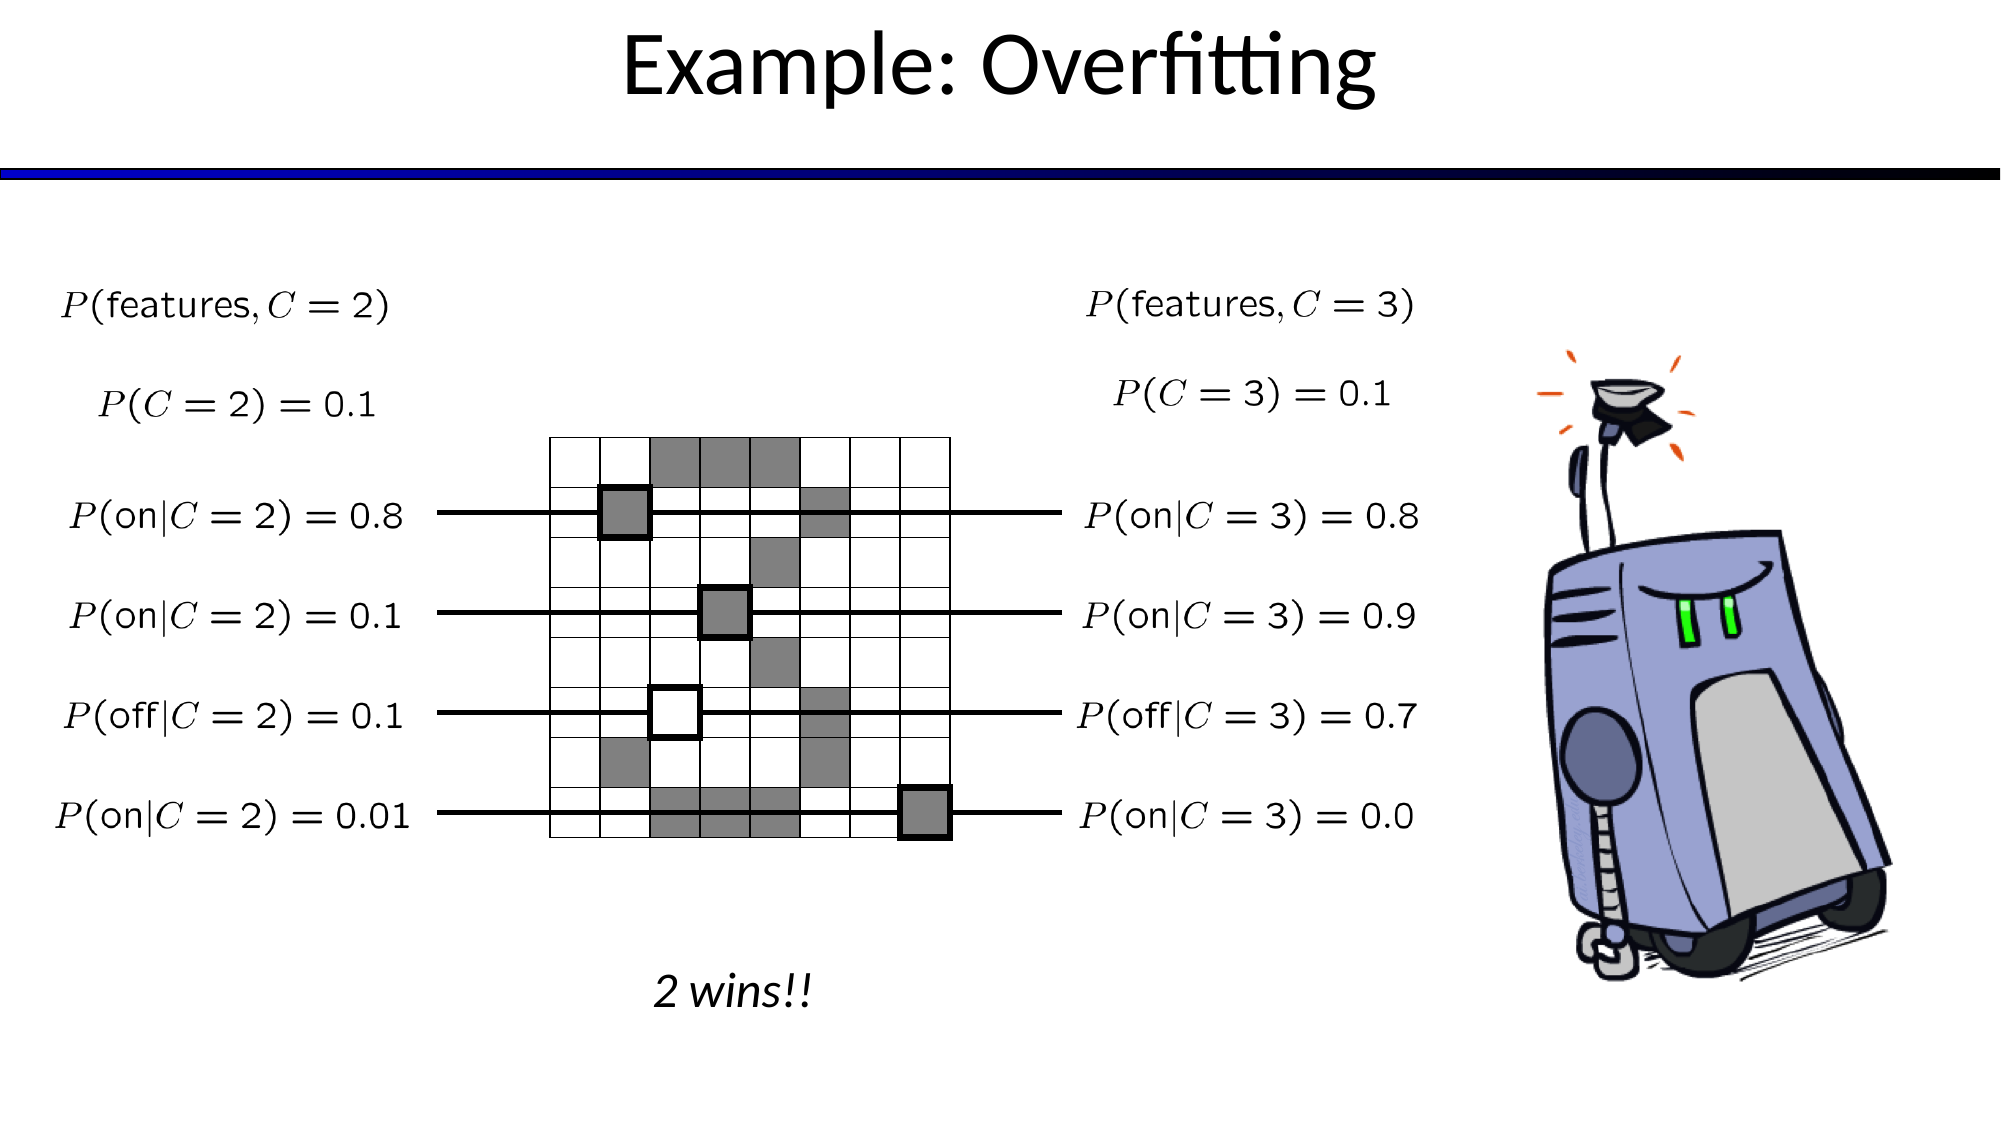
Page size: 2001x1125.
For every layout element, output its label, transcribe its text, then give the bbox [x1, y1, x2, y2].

picture [53, 799, 410, 838]
text_box [549, 715, 950, 810]
picture [69, 599, 400, 638]
picture [1112, 376, 1390, 413]
text_box 2 wins!! [637, 949, 1000, 1025]
text_box [549, 515, 950, 610]
text_box [603, 491, 647, 534]
text_box [703, 591, 747, 634]
picture [97, 387, 375, 424]
picture [1082, 599, 1415, 638]
picture [1085, 287, 1413, 324]
picture [60, 288, 388, 325]
text_box [549, 437, 950, 510]
picture [69, 499, 402, 538]
text_box [549, 815, 897, 838]
text_box [903, 791, 947, 834]
picture [1084, 499, 1418, 538]
picture [1079, 799, 1413, 838]
picture [63, 699, 402, 738]
text_box [549, 615, 950, 710]
picture [1076, 699, 1417, 738]
text_box [653, 691, 697, 734]
title Example: Overfitting [0, 0, 2000, 184]
picture [1462, 295, 1964, 1046]
